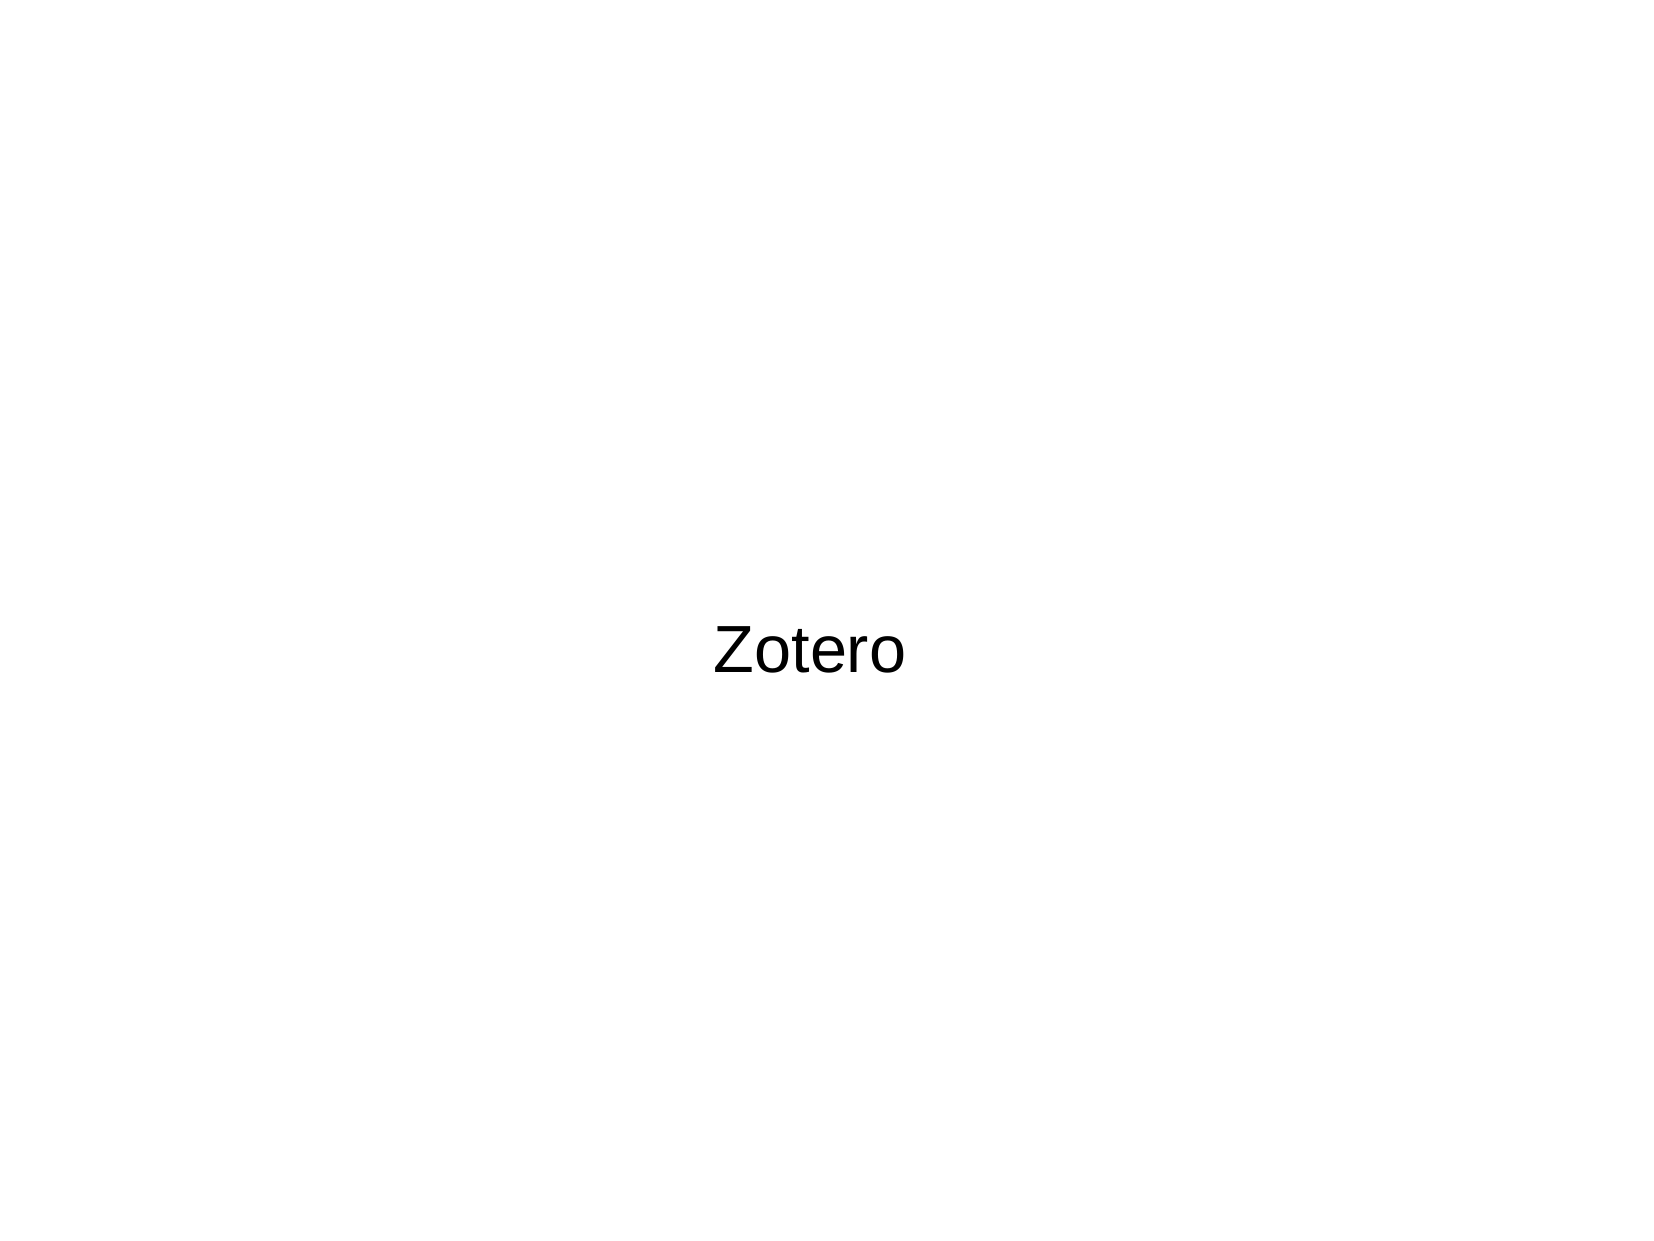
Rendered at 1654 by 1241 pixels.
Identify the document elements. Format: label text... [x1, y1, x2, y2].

subtitle Zotero [82, 290, 1538, 1010]
